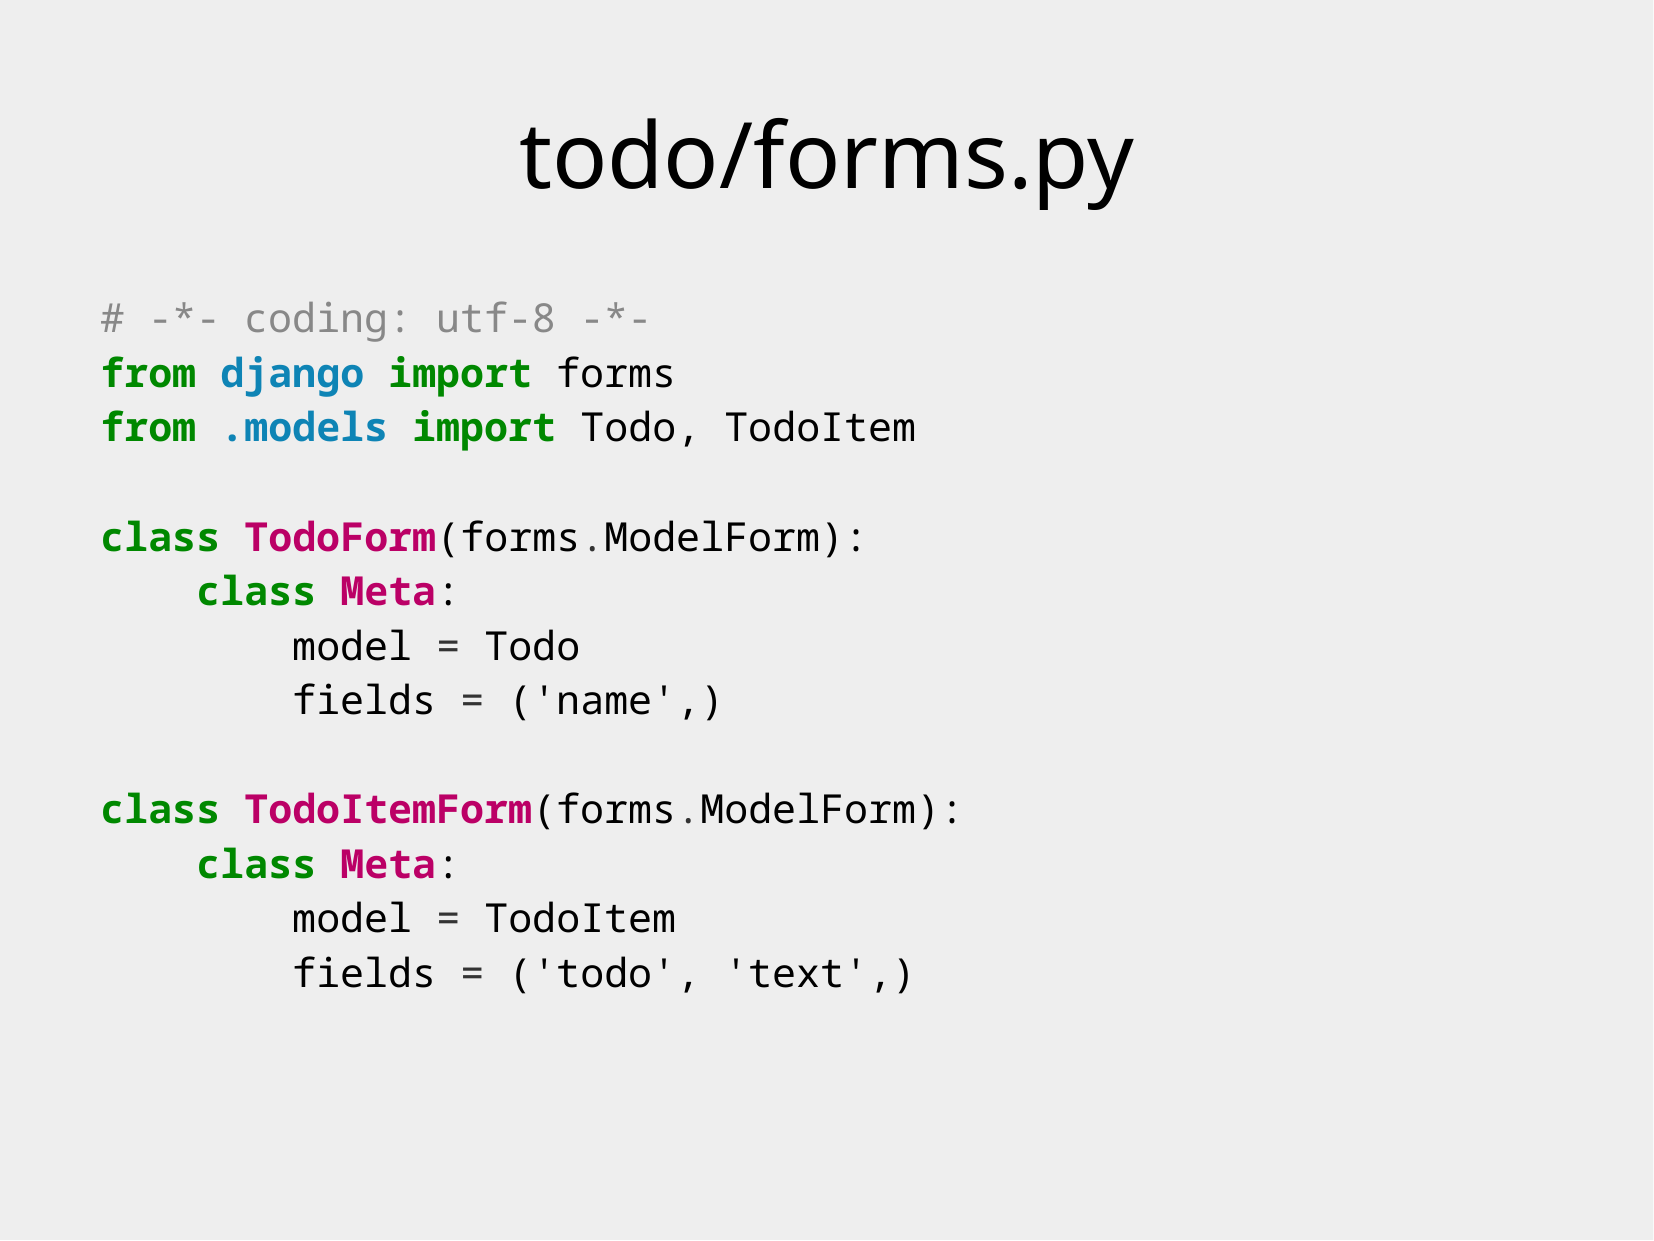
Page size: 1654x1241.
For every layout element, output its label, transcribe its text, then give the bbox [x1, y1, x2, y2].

list # -*- coding: utf-8 -*- from django import forms from .models import Todo, TodoItem class TodoForm(forms.ModelForm): class Meta: model = Todo fields = ('name',) class TodoItemForm(forms.ModelForm): class Meta: model = TodoItem fields = ('todo', 'text',) [82, 290, 1571, 1010]
title todo/forms.py [82, 49, 1571, 257]
